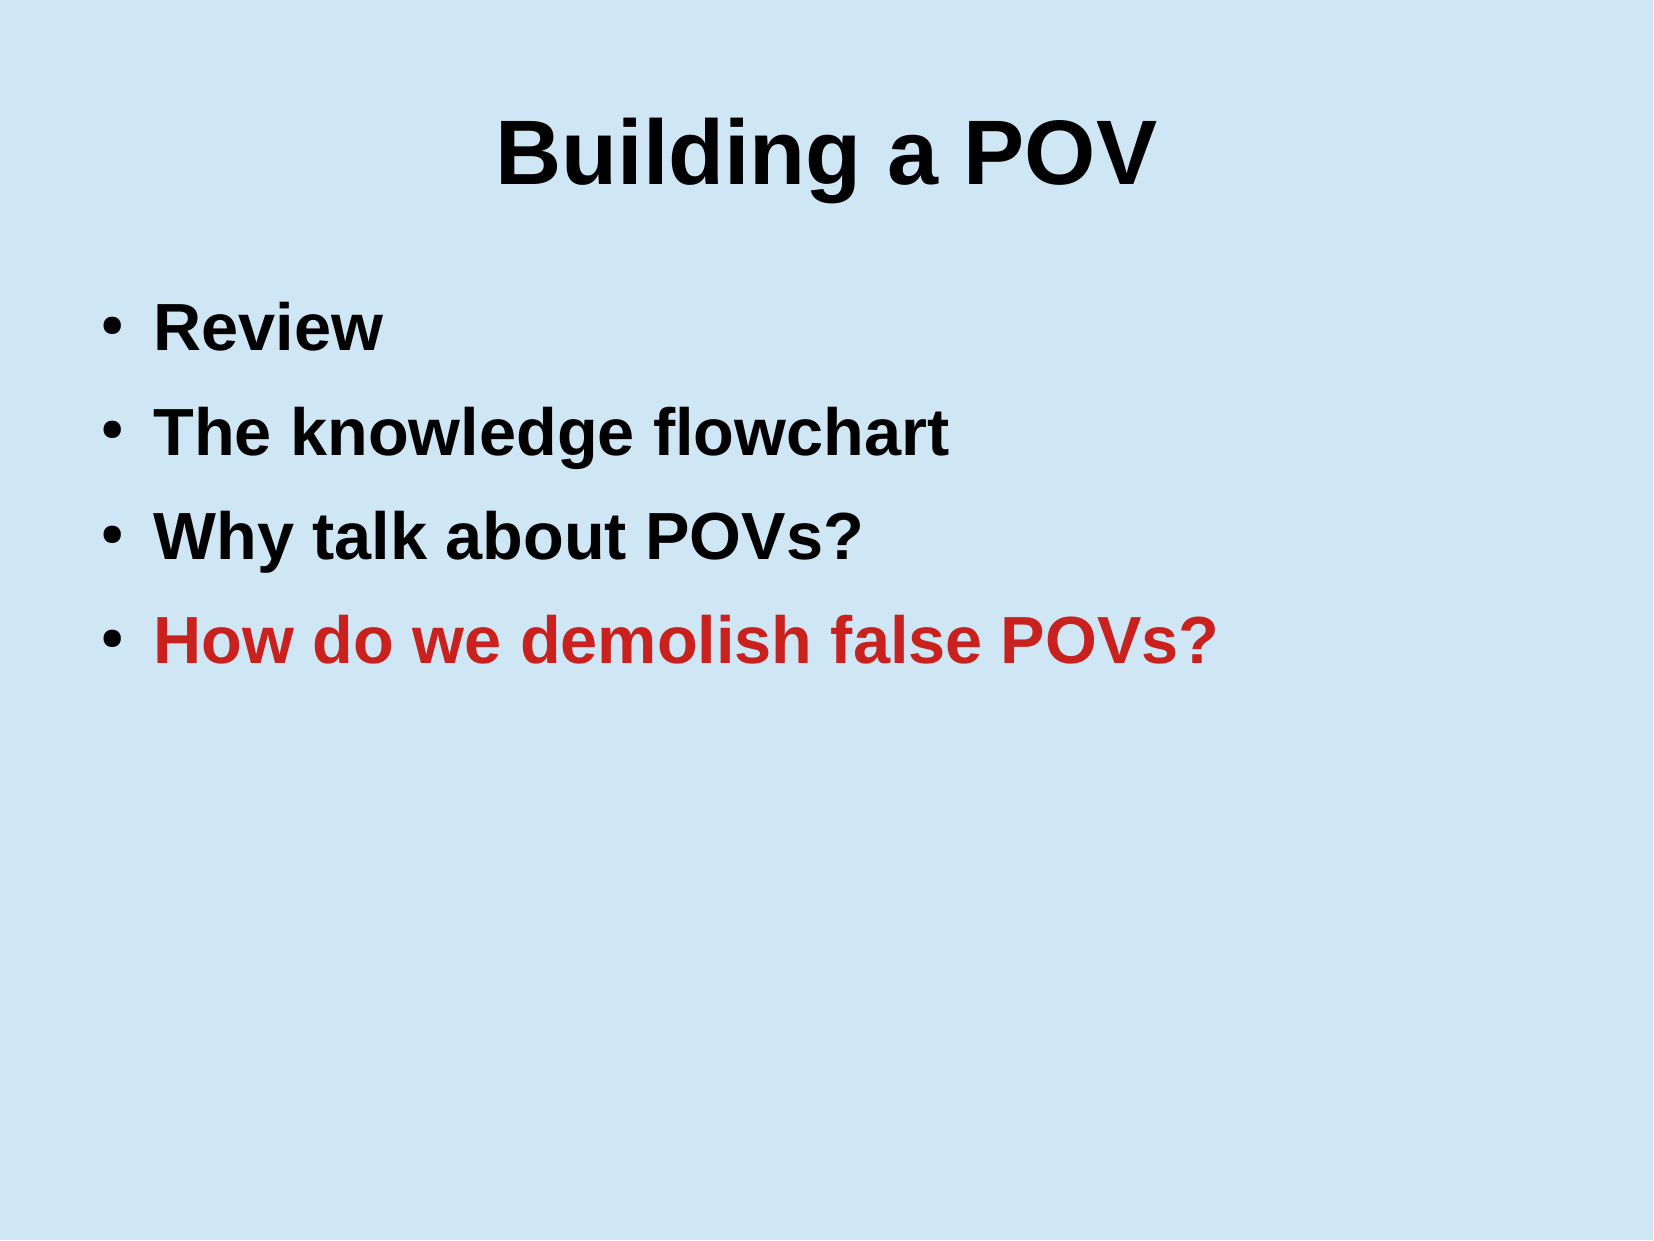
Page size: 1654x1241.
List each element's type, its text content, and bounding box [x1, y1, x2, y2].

list Review The knowledge flowchart Why talk about POVs? How do we demolish false POVs? [82, 290, 1571, 1010]
title Building a POV [82, 49, 1571, 257]
